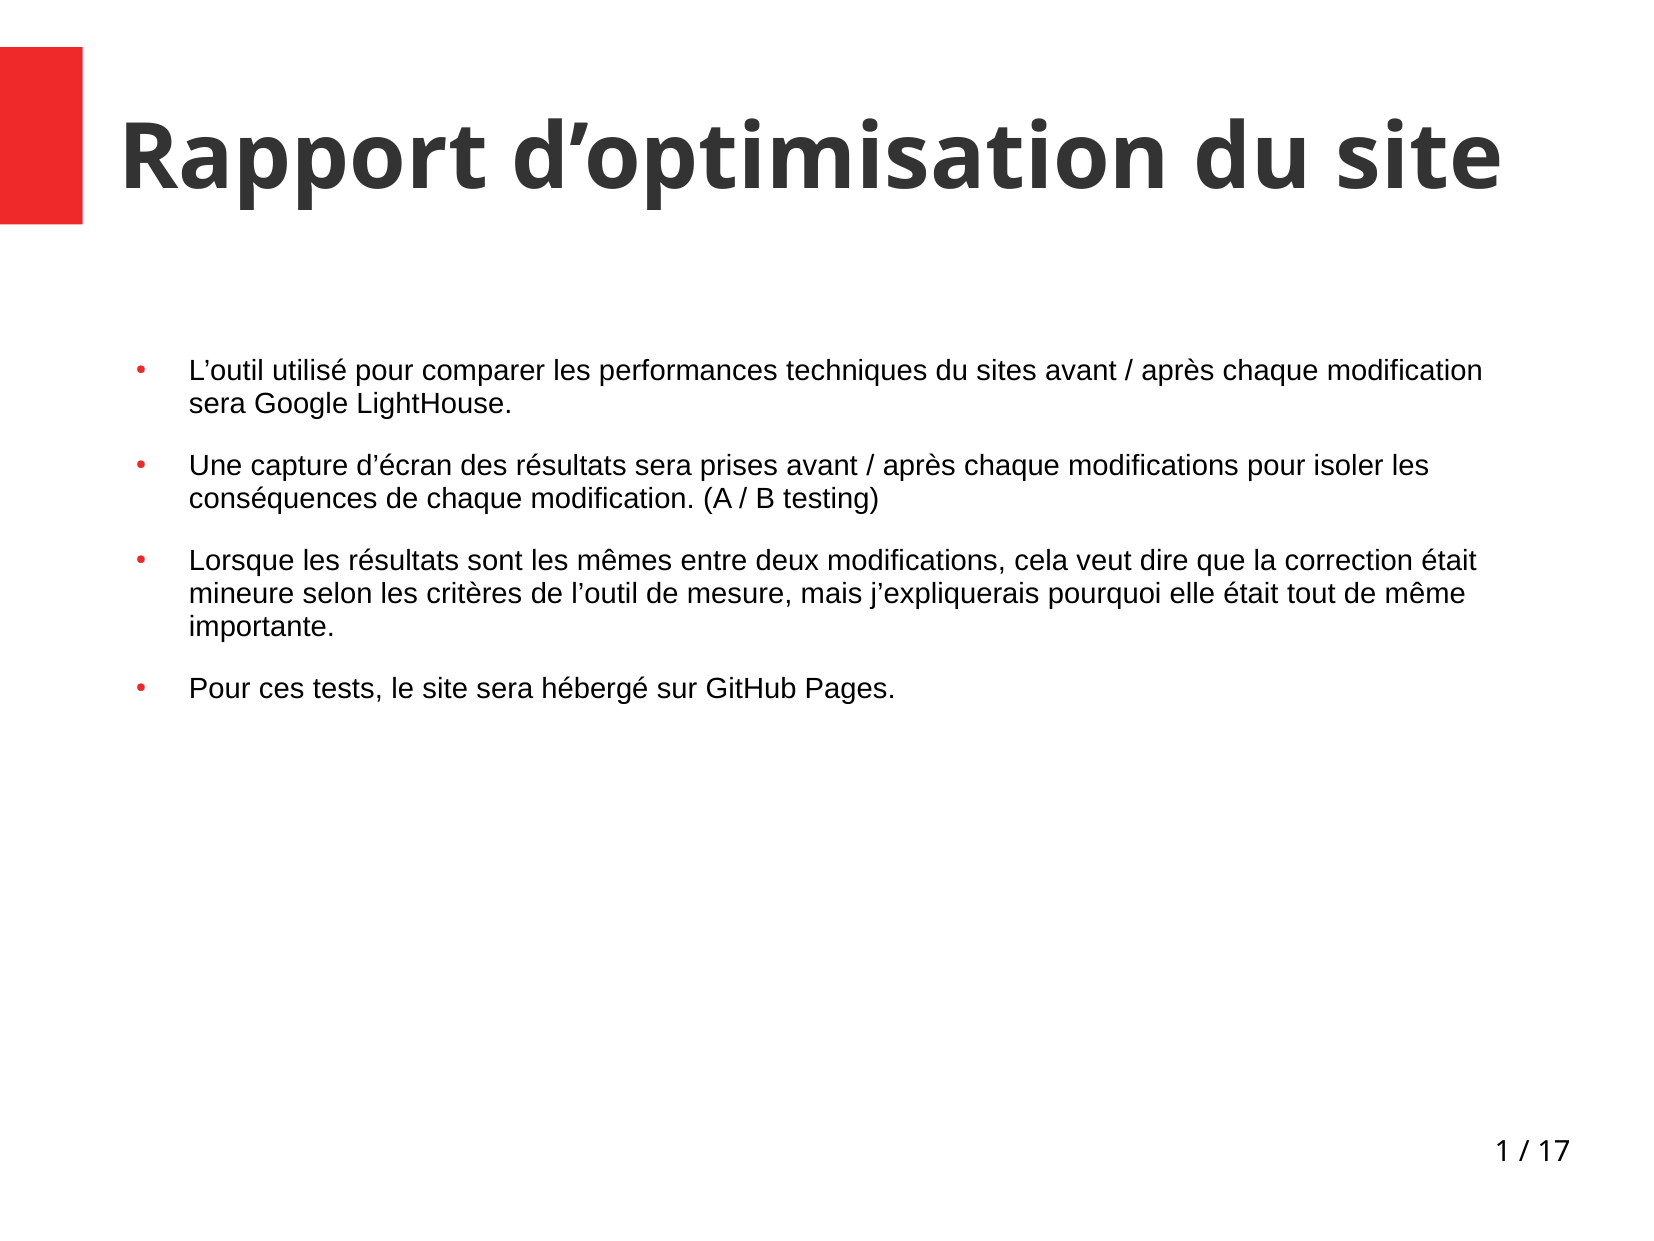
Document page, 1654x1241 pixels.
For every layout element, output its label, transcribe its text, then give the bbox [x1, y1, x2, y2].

title Rapport d’optimisation du site [118, 27, 1571, 278]
list L’outil utilisé pour comparer les performances techniques du sites avant / après chaque modification sera Google LightHouse. Une capture d’écran des résultats sera prises avant / après chaque modifications pour isoler les conséquences de chaque modification. (A / B testing) Lorsque les résultats sont les mêmes entre deux modifications, cela veut dire que la correction était mineure selon les critères de l’outil de mesure, mais j’expliquerais pourquoi elle était tout de même importante. Pour ces tests, le site sera hébergé sur GitHub Pages. [118, 354, 1536, 1074]
